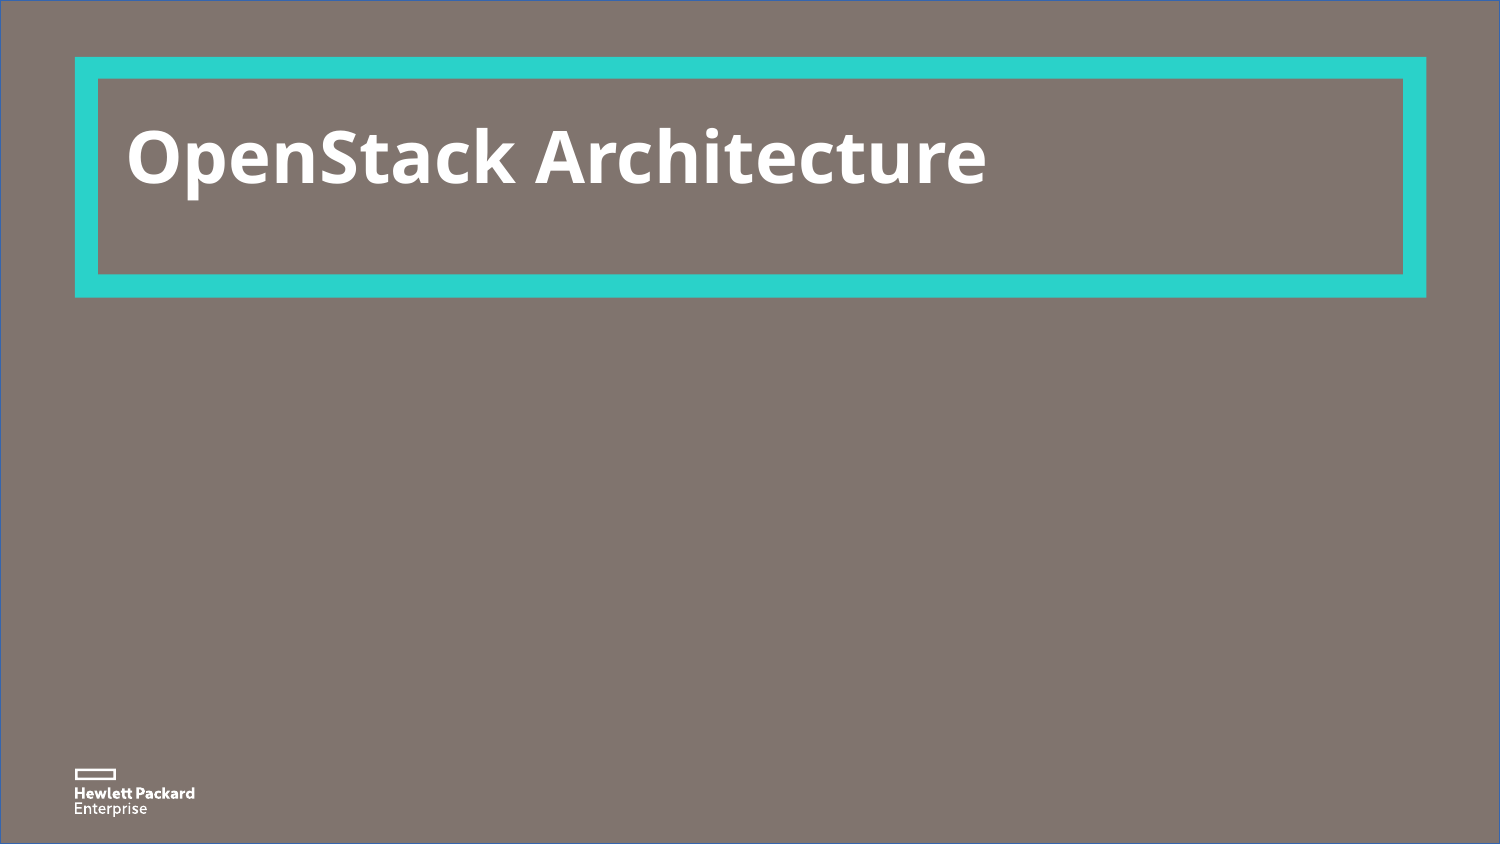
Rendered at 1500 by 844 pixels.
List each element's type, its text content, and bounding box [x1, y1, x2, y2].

title OpenStack Architecture [124, 127, 1250, 326]
